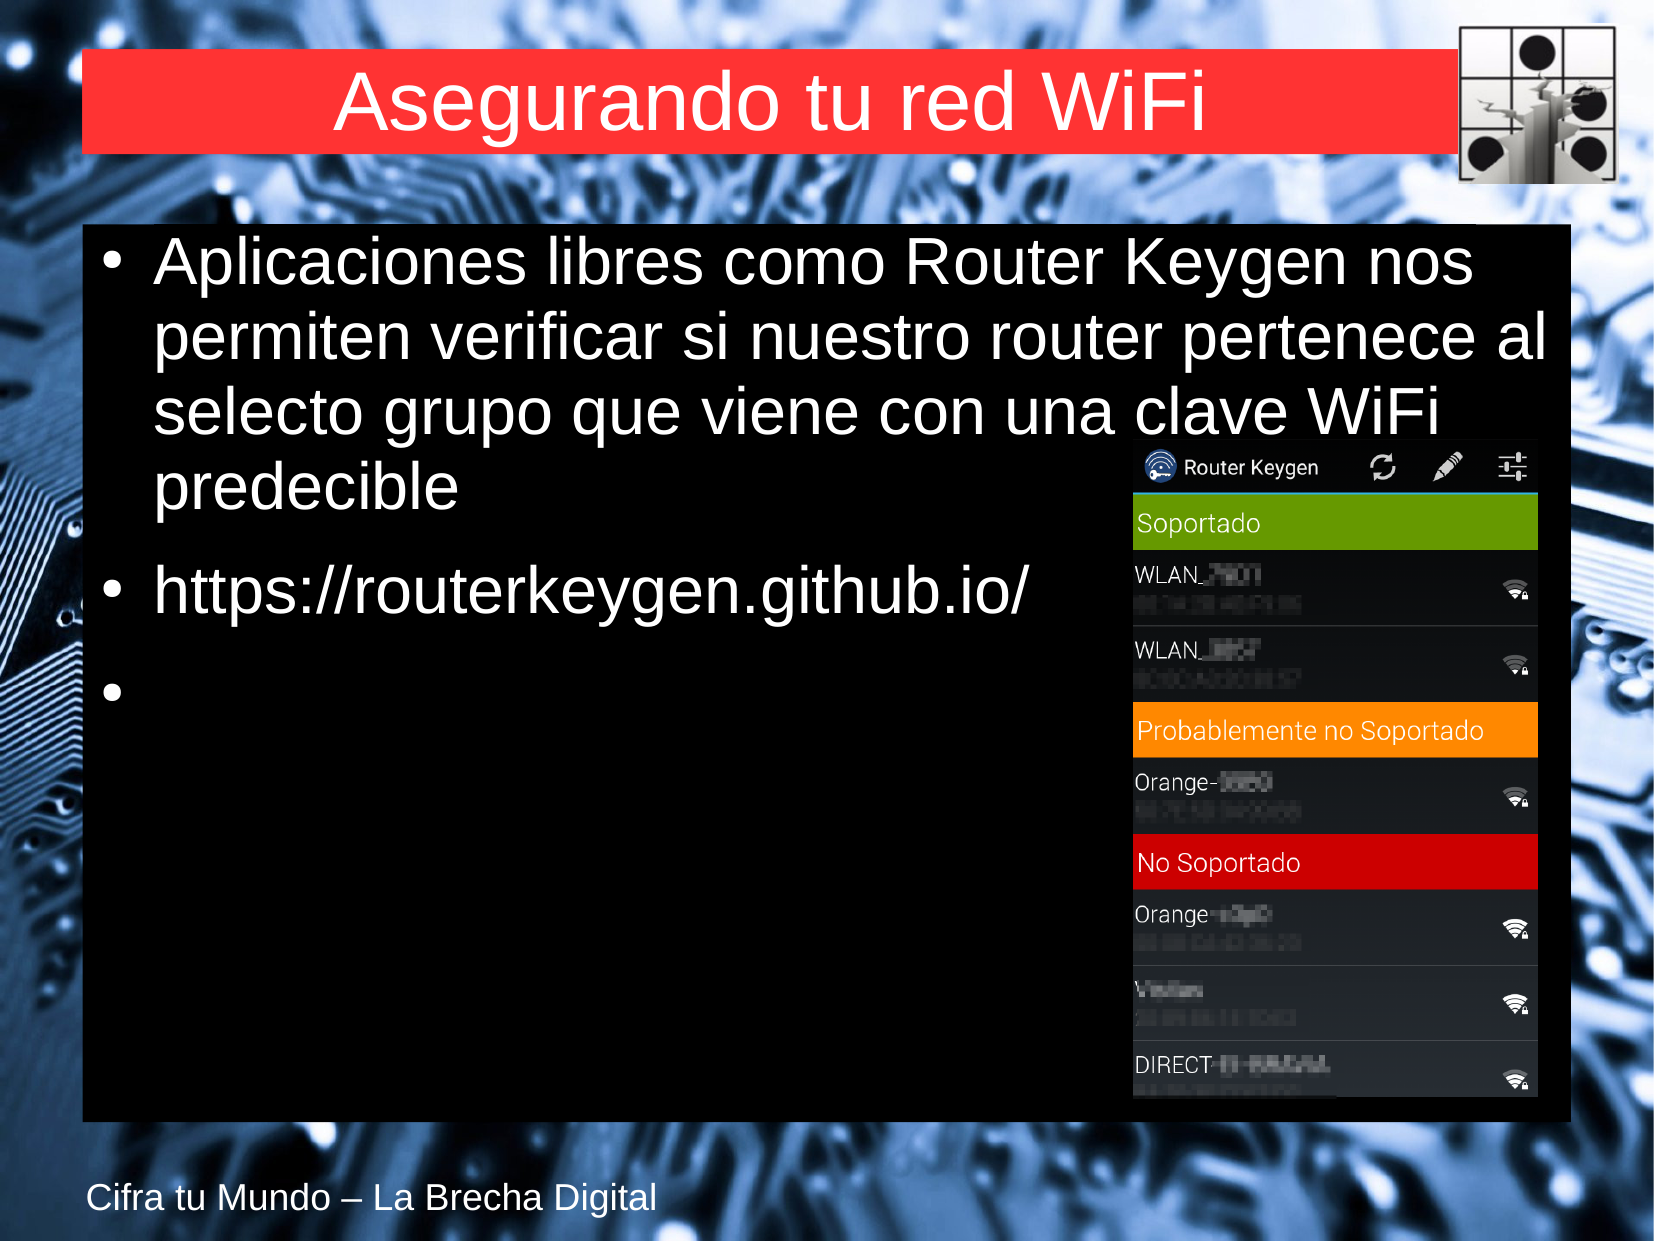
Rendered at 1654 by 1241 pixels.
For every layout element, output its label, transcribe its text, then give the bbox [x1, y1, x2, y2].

list Aplicaciones libres como Router Keygen nos permiten verificar si nuestro router pertenece al selecto grupo que viene con una clave WiFi predecible https://routerkeygen.github.io/ [82, 224, 1571, 1123]
title Asegurando tu red WiFi [82, 49, 1458, 155]
picture [0, 0, 1654, 1241]
text_box Cifra tu Mundo – La Brecha Digital [70, 1169, 1453, 1226]
